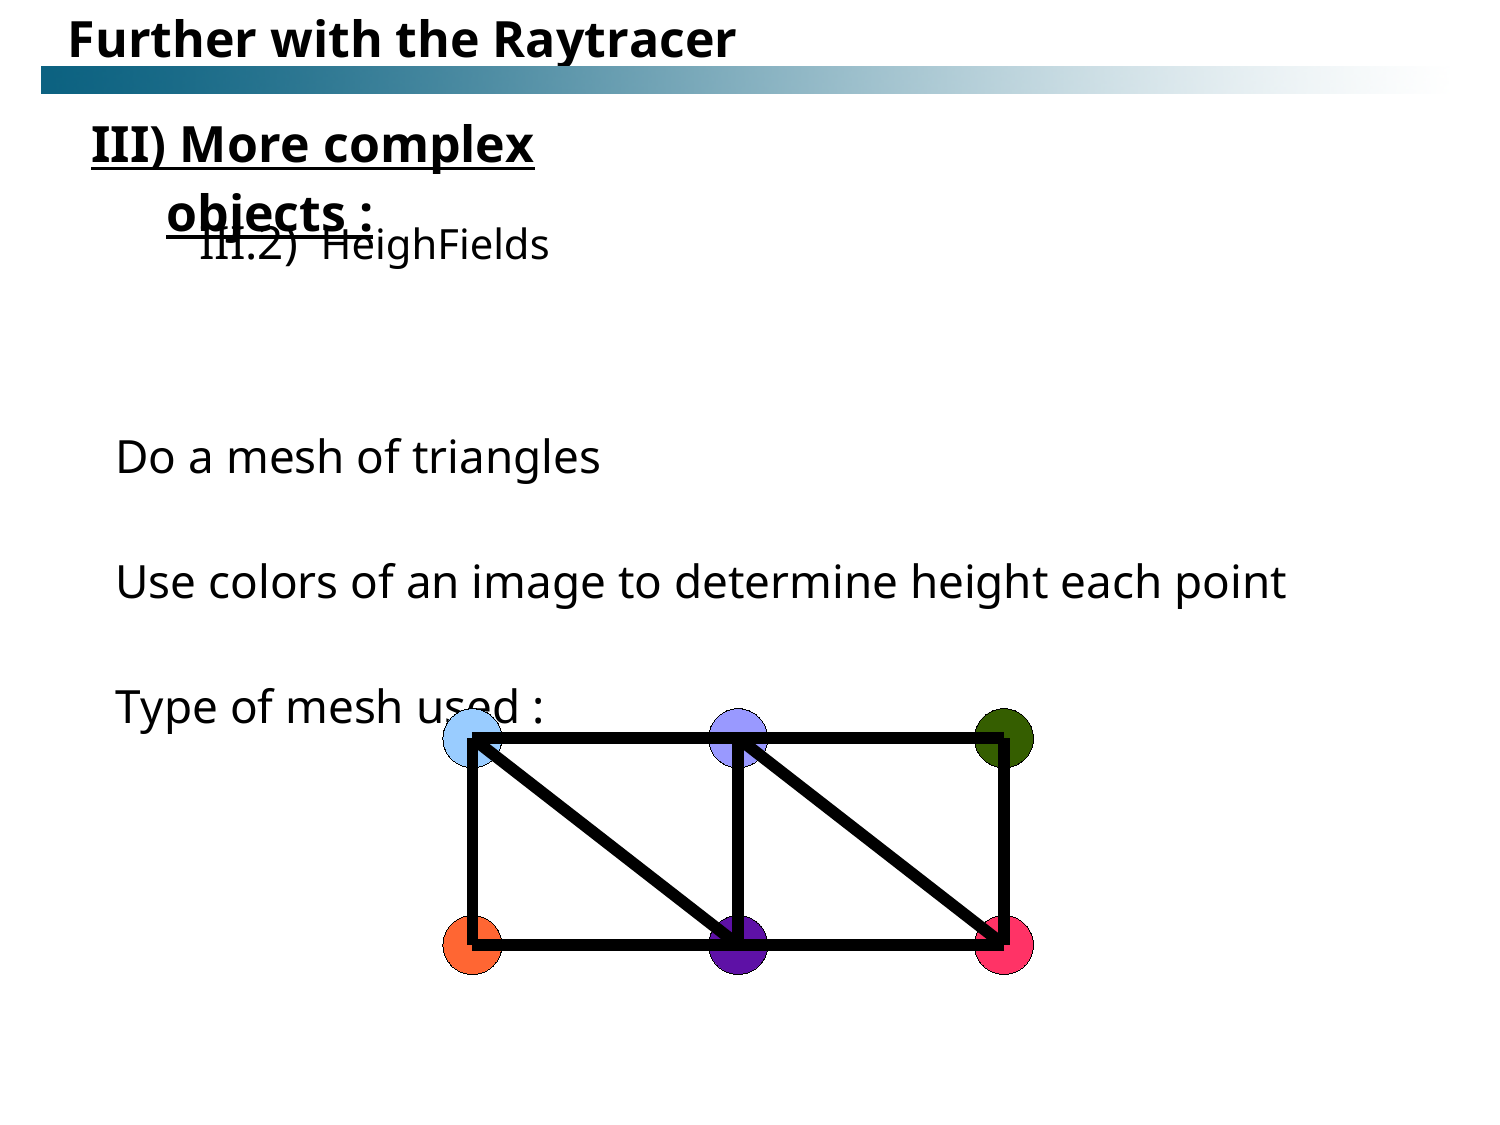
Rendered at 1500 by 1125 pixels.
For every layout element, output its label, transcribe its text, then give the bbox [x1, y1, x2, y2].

text_box [709, 708, 768, 732]
text_box [478, 915, 502, 939]
text_box [744, 915, 768, 939]
text_box [719, 916, 732, 931]
title Further with the Raytracer [53, 1, 859, 66]
text_box [975, 744, 998, 768]
text_box [757, 744, 768, 751]
text_box III) More complex objects : [76, 101, 768, 254]
text_box III.2) HeighFields [184, 203, 1182, 282]
text_box [442, 915, 502, 975]
text_box [709, 744, 732, 768]
text_box [744, 751, 757, 768]
text_box [975, 708, 1034, 768]
text_box [478, 751, 492, 768]
text_box Do a mesh of triangles Use colors of an image to determine height each point Type of mesh used : [88, 354, 1477, 625]
text_box [709, 951, 768, 975]
text_box [975, 916, 1034, 975]
text_box [491, 744, 502, 751]
picture [41, 66, 1471, 94]
text_box [442, 708, 502, 768]
text_box [709, 932, 719, 939]
text_box [985, 916, 998, 932]
text_box [975, 932, 985, 939]
